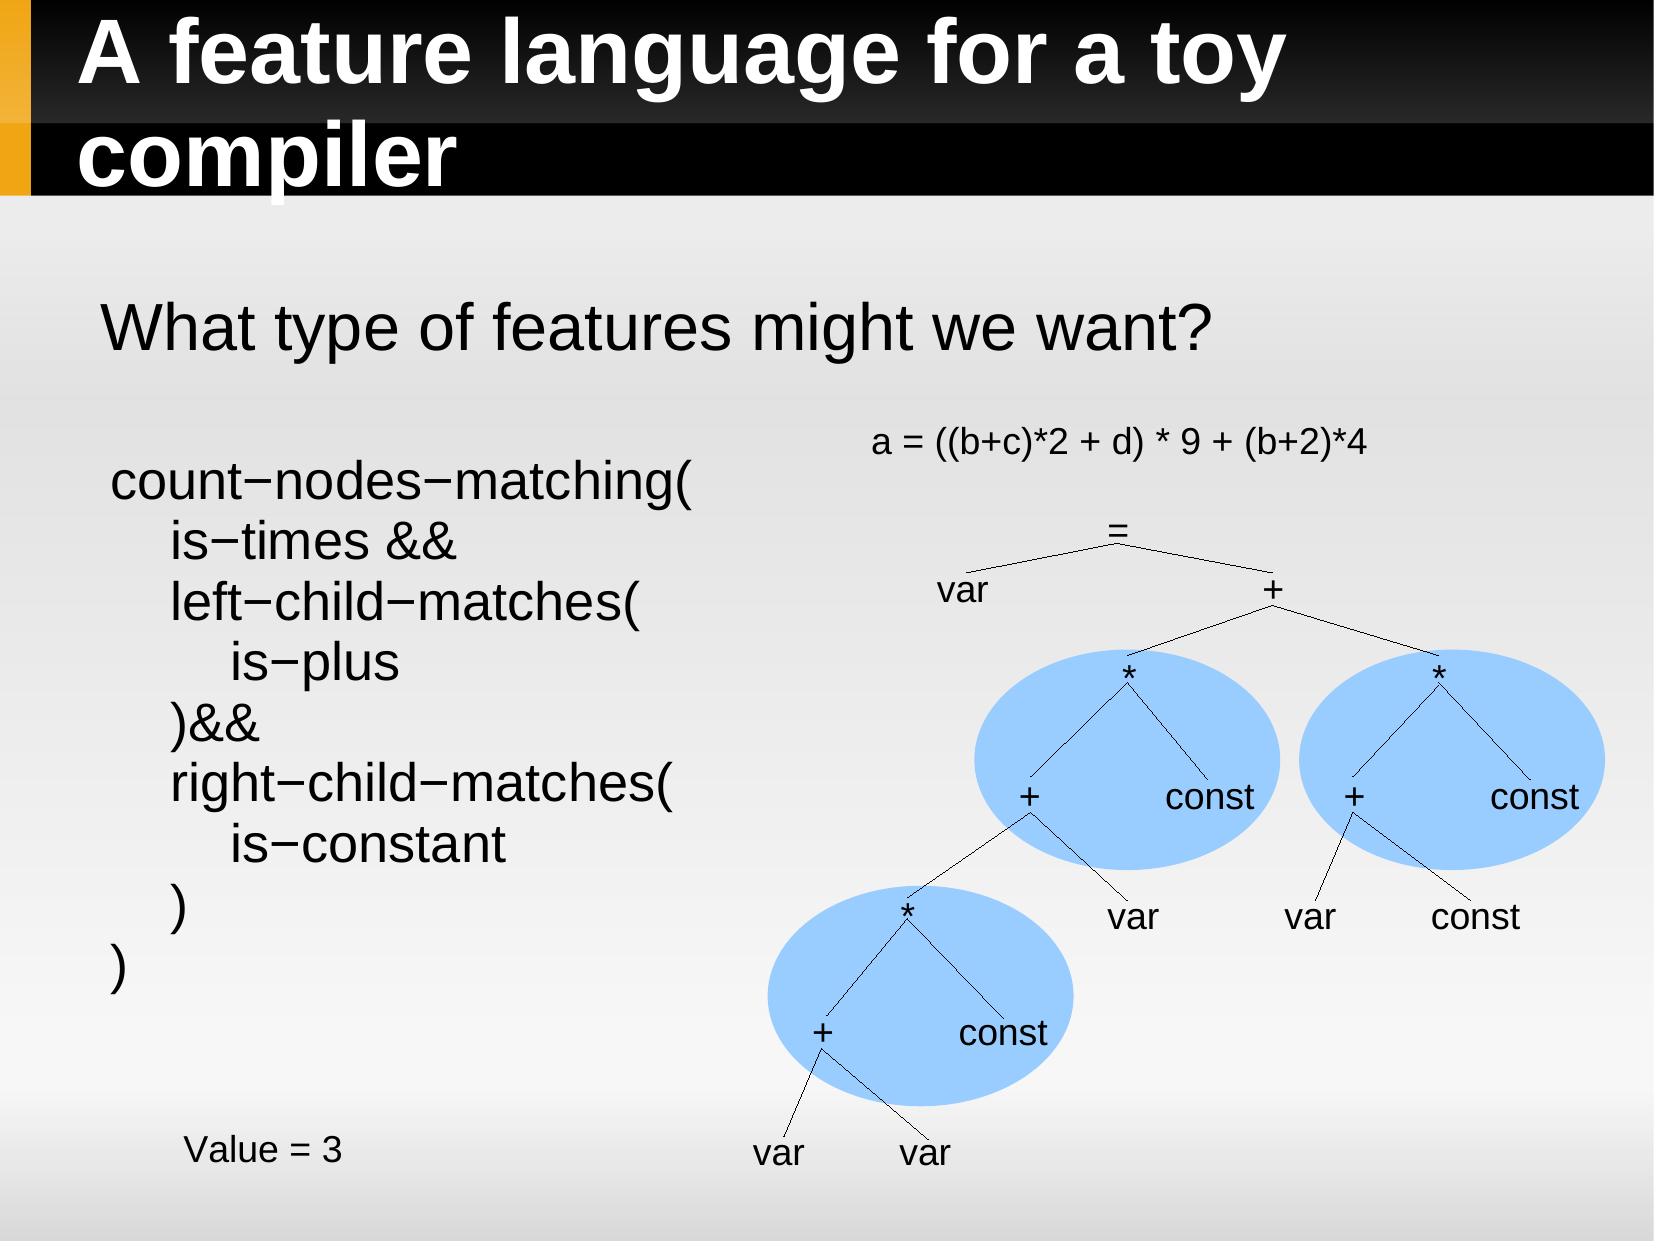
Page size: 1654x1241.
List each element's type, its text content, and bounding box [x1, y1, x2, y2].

text_box var [1269, 888, 1352, 945]
text_box + [1328, 767, 1381, 825]
text_box const [1150, 767, 1270, 825]
text_box const [1475, 767, 1595, 825]
text_box var [922, 561, 1004, 618]
text_box var [738, 1124, 820, 1182]
text_box = [1092, 501, 1145, 559]
text_box [974, 650, 1281, 871]
text_box * [885, 888, 931, 945]
text_box var [1092, 888, 1175, 945]
text_box [1299, 649, 1606, 871]
text_box count−nodes−matching( is−times && left−child−matches( is−plus )&& right−child−matches( is−constant ) ) [95, 442, 709, 1064]
text_box * [1417, 649, 1462, 707]
text_box + [1003, 767, 1056, 825]
title A feature language for a toy compiler [76, 0, 1565, 208]
text_box + [1247, 561, 1300, 618]
text_box var [884, 1124, 967, 1182]
text_box const [1416, 888, 1536, 945]
picture [0, 0, 1654, 1241]
list What type of features might we want? [82, 290, 1571, 384]
text_box * [1107, 649, 1152, 707]
text_box + [797, 1003, 849, 1061]
text_box Value = 3 [168, 1120, 358, 1178]
text_box const [943, 1003, 1063, 1061]
text_box [767, 885, 1074, 1107]
text_box a = ((b+c)*2 + d) * 9 + (b+2)*4 [856, 413, 1384, 471]
